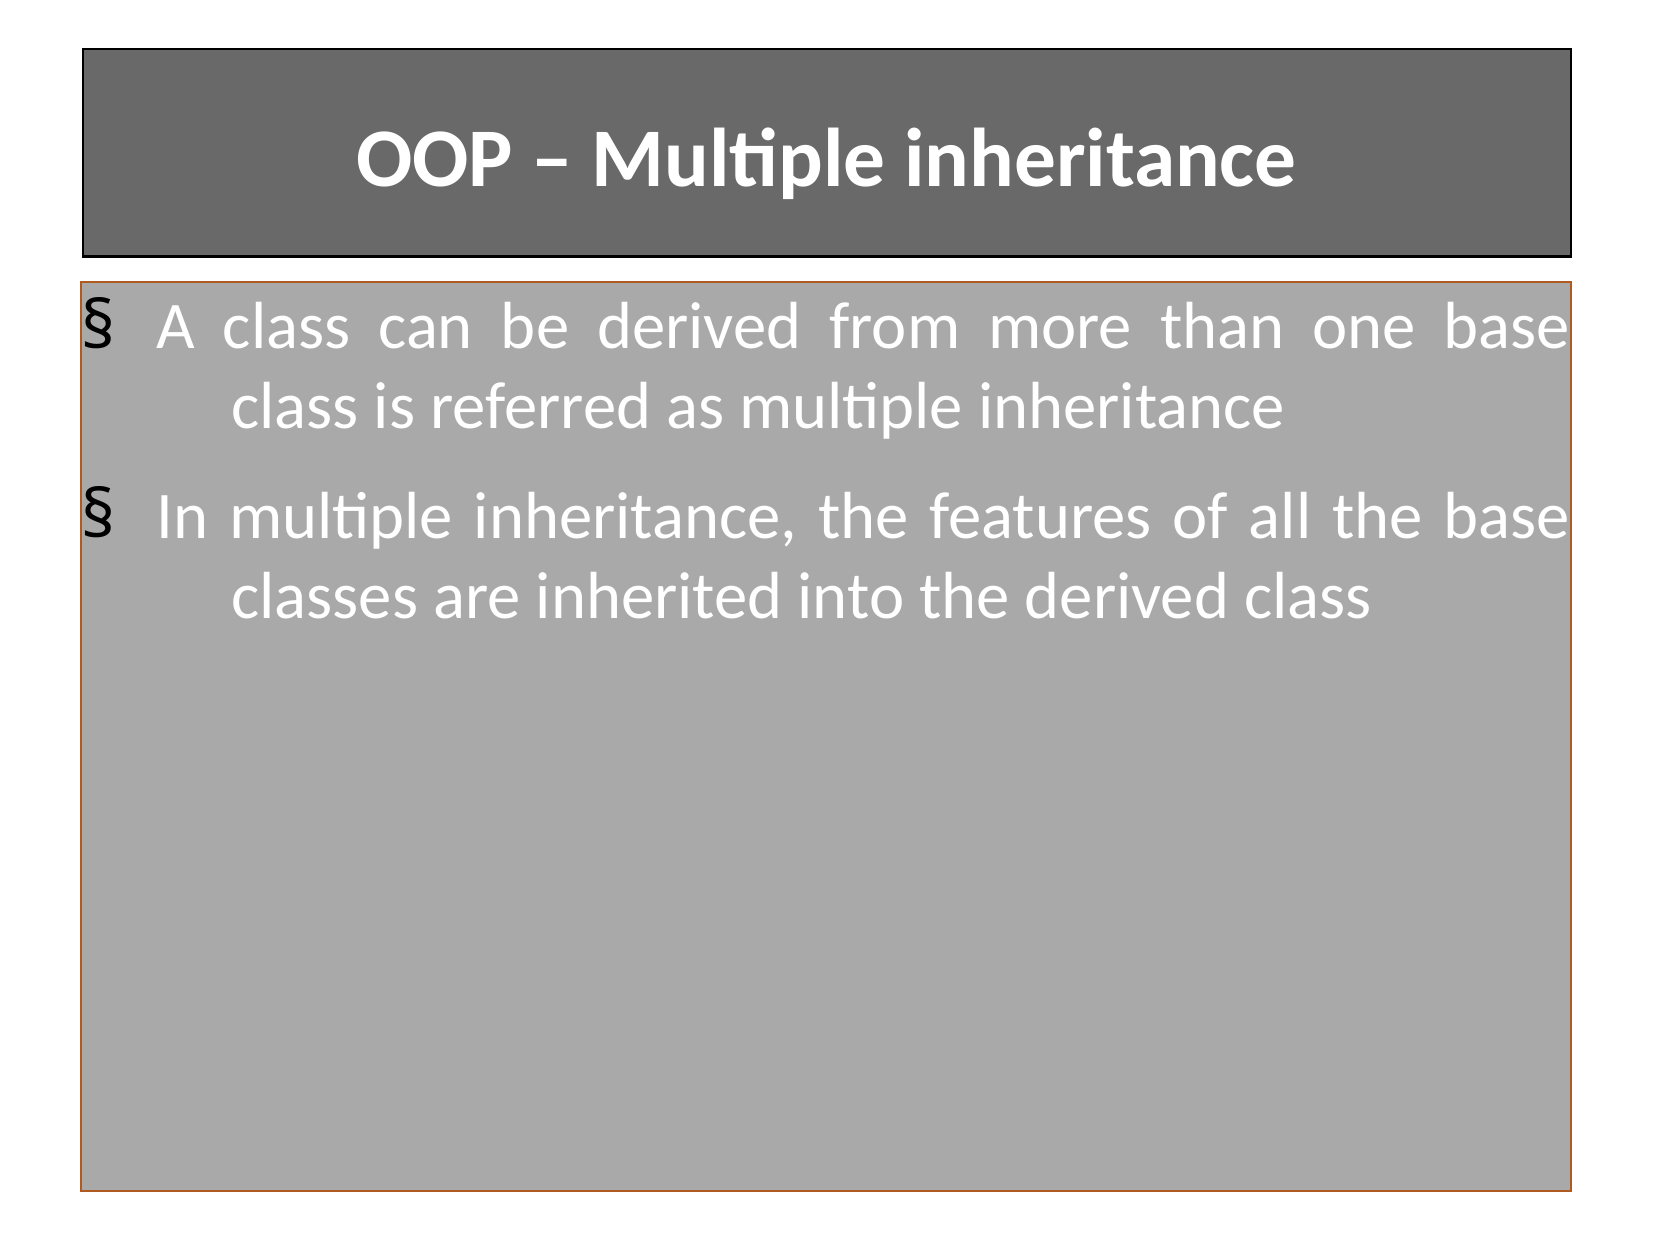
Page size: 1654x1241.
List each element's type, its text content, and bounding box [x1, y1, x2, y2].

list A class can be derived from more than one base class is referred as multiple inheritance In multiple inheritance, the features of all the base classes are inherited into the derived class [81, 282, 1571, 1191]
title OOP – Multiple inheritance [82, 49, 1571, 257]
